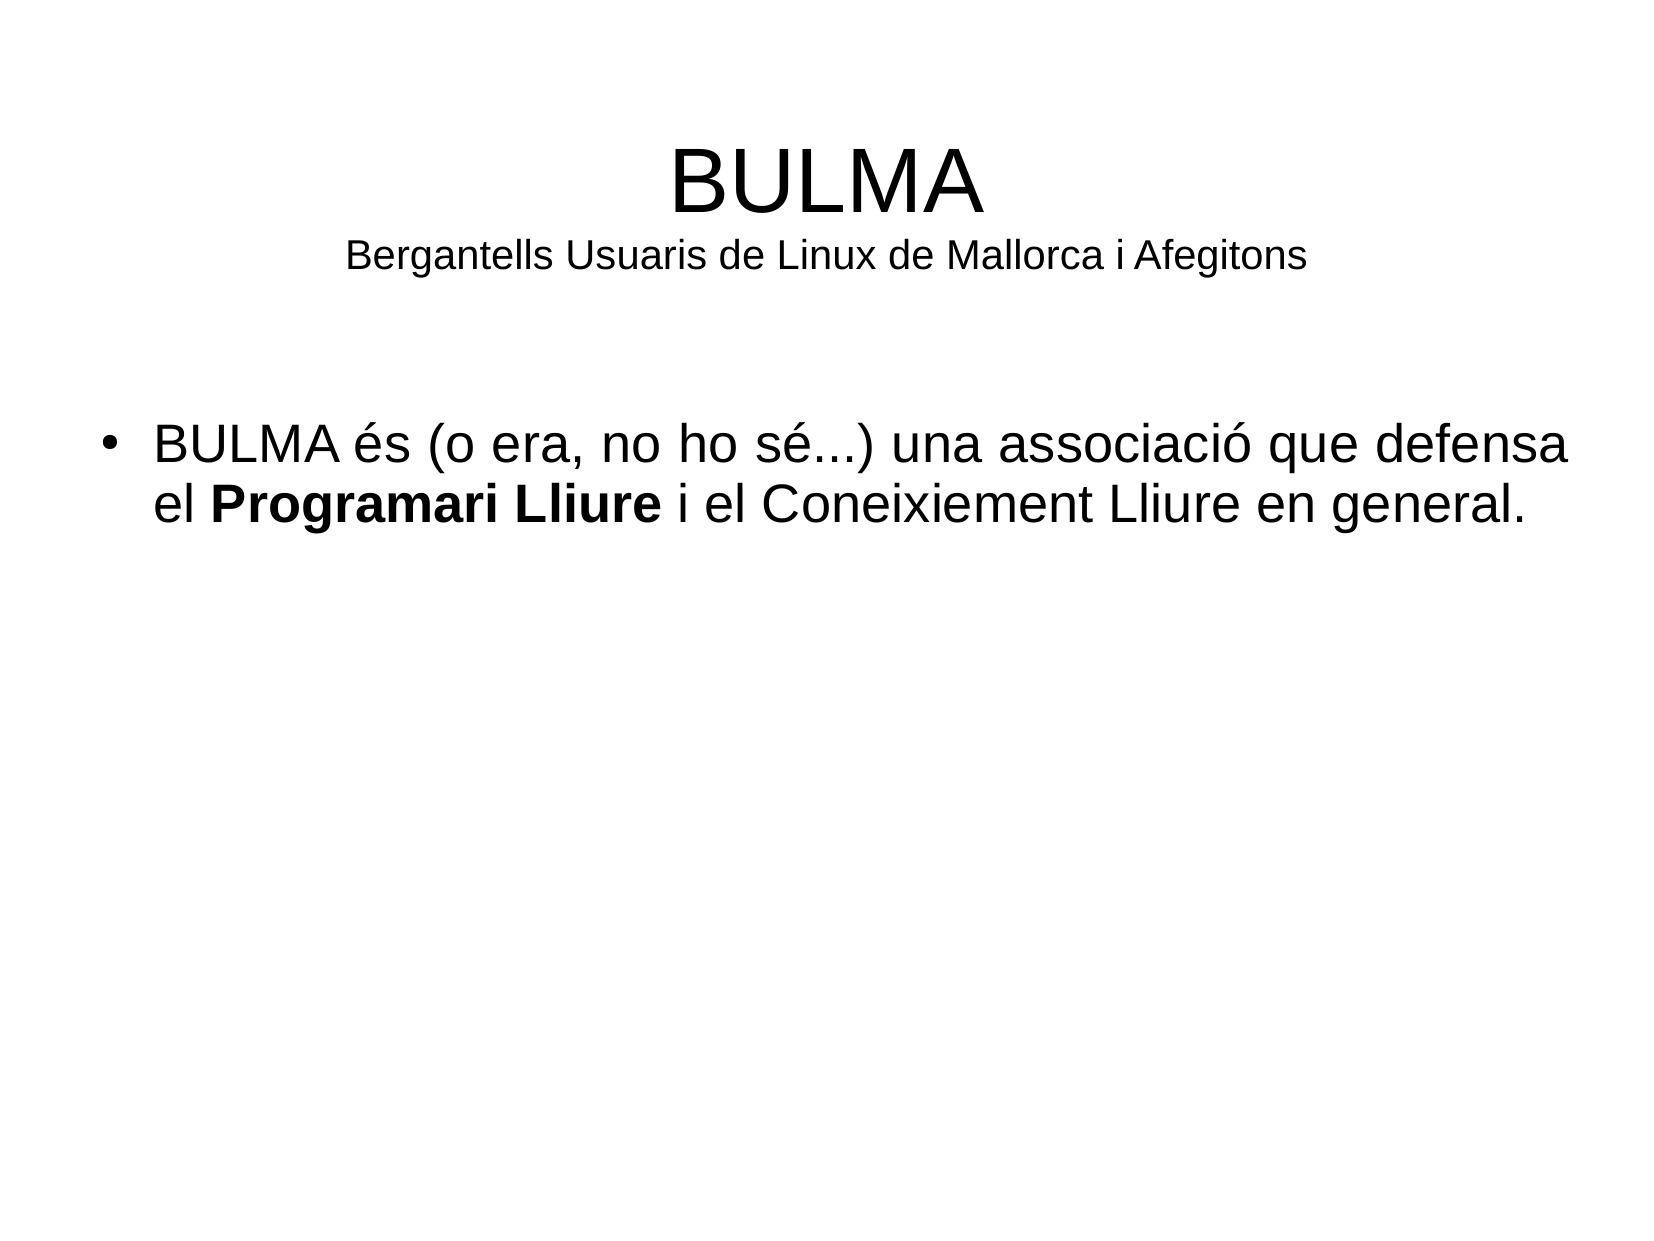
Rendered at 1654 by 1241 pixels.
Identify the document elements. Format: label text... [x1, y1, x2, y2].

list BULMA és (o era, no ho sé...) una associació que defensa el Programari Lliure i el Coneixiement Lliure en general. [82, 413, 1571, 1133]
title BULMA Bergantells Usuaris de Linux de Mallorca i Afegitons [82, 100, 1571, 308]
